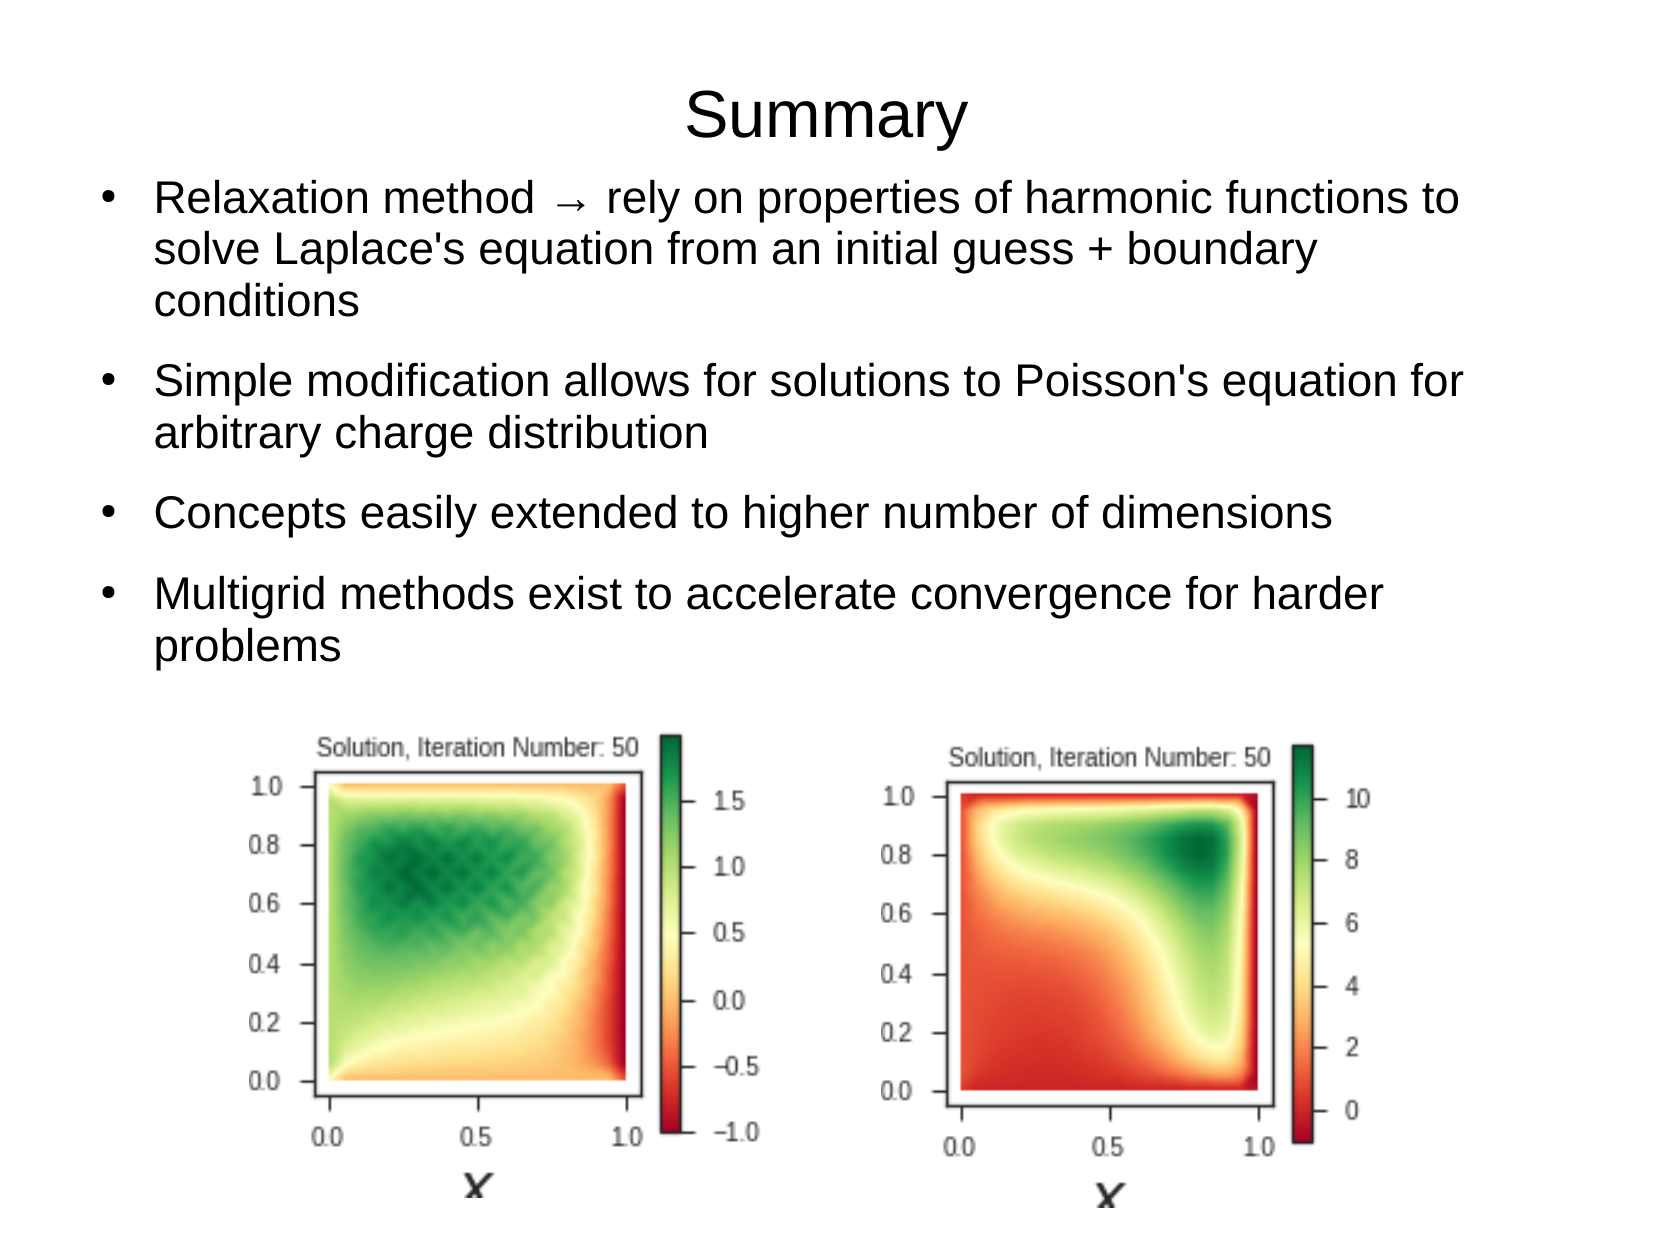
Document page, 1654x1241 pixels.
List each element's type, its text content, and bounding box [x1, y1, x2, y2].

list Relaxation method → rely on properties of harmonic functions to solve Laplace's equation from an initial guess + boundary conditions Simple modification allows for solutions to Poisson's equation for arbitrary charge distribution Concepts easily extended to higher number of dimensions Multigrid methods exist to accelerate convergence for harder problems [82, 172, 1538, 892]
picture [881, 682, 1407, 1208]
picture [249, 672, 775, 1198]
title Summary [82, 49, 1571, 181]
